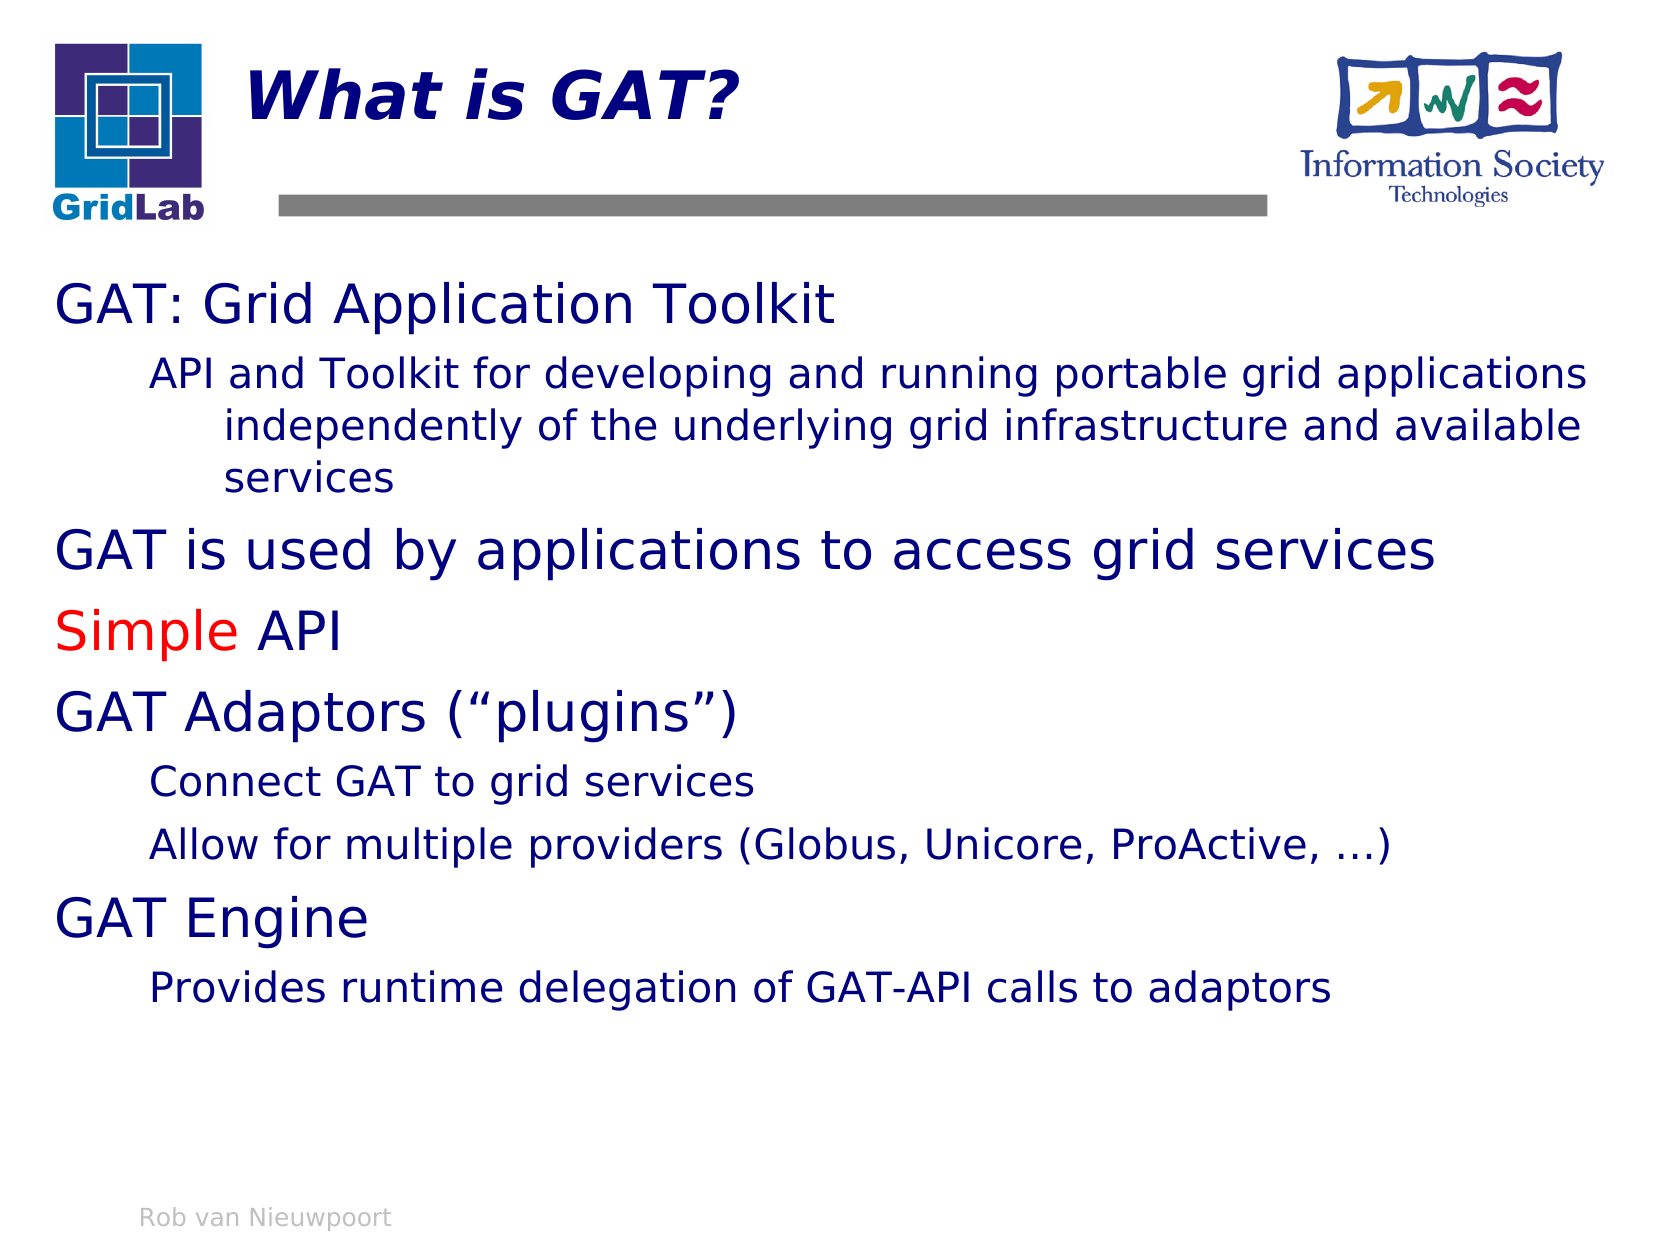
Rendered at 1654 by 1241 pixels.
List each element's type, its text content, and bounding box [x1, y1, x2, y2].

picture [1293, 34, 1611, 214]
picture [45, 34, 211, 230]
title What is GAT? [243, 0, 1280, 187]
list GAT: Grid Application Toolkit API and Toolkit for developing and running portable grid applications independently of the underlying grid infrastructure and available services GAT is used by applications to access grid services Simple API GAT Adaptors (“plugins”) Connect GAT to grid services Allow for multiple providers (Globus, Unicore, ProActive, …) GAT Engine Provides runtime delegation of GAT-API calls to adaptors [55, 268, 1599, 1125]
